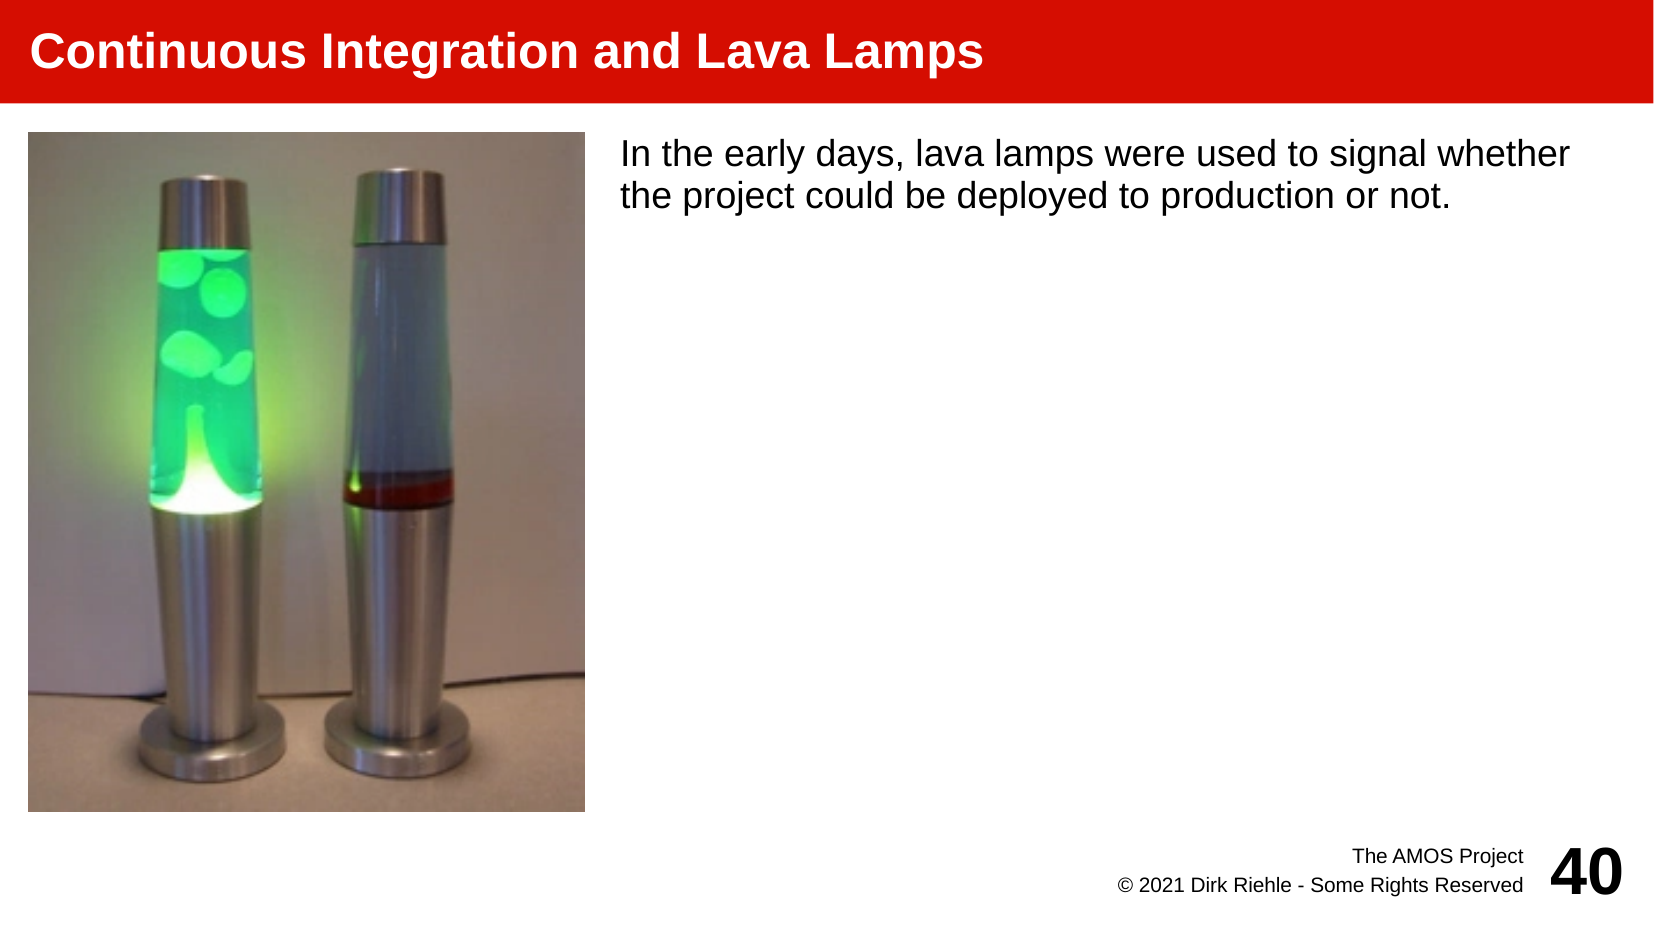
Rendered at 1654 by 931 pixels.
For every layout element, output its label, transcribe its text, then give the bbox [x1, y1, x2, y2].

picture [28, 132, 585, 813]
list In the early days, lava lamps were used to signal whether the project could be deployed to production or not. [620, 132, 1625, 813]
title Continuous Integration and Lava Lamps [0, 0, 1654, 104]
